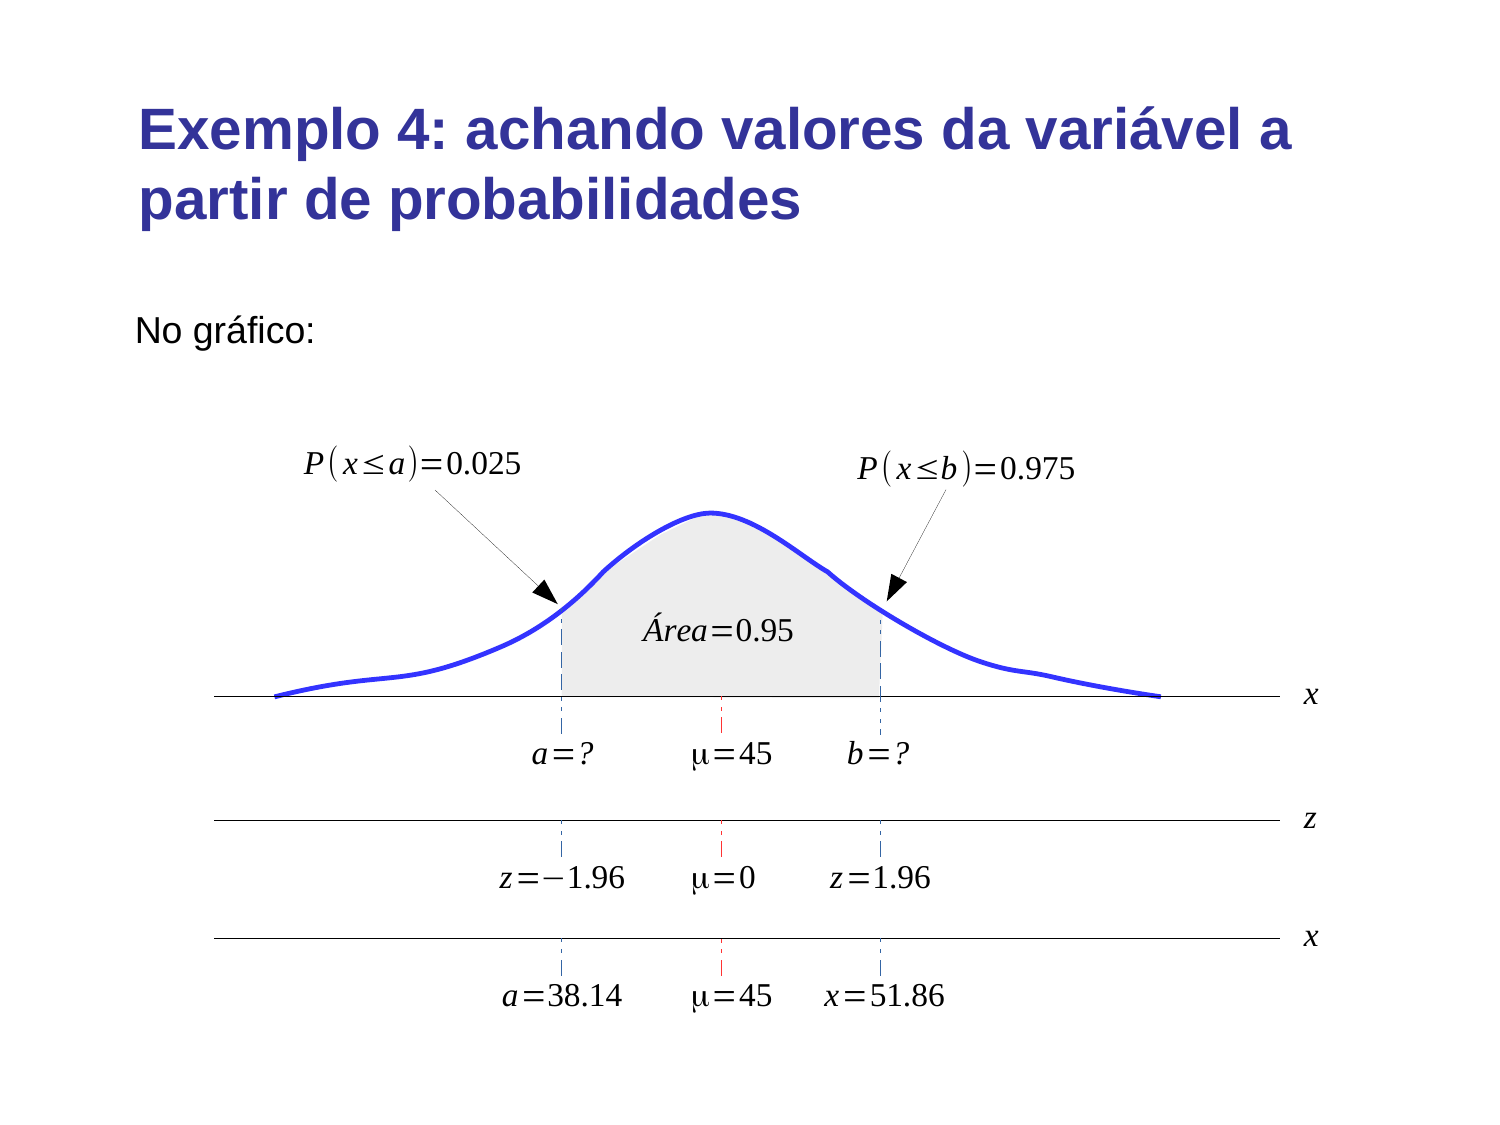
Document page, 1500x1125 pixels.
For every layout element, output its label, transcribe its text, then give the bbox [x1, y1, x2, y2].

text_box [561, 516, 883, 696]
chart [633, 611, 802, 649]
text_box No gráfico: [120, 298, 1363, 376]
text_box Exemplo 4: achando valores da variável a partir de probabilidades [123, 83, 1400, 240]
chart [525, 734, 602, 772]
chart [295, 445, 528, 485]
chart [1295, 916, 1327, 954]
chart [684, 858, 763, 897]
chart [840, 734, 918, 772]
chart [684, 734, 780, 773]
chart [495, 976, 631, 1014]
chart [849, 449, 1082, 490]
chart [1295, 798, 1325, 836]
chart [1295, 674, 1327, 712]
chart [816, 976, 952, 1014]
chart [684, 976, 780, 1015]
chart [822, 858, 939, 896]
chart [491, 858, 632, 896]
